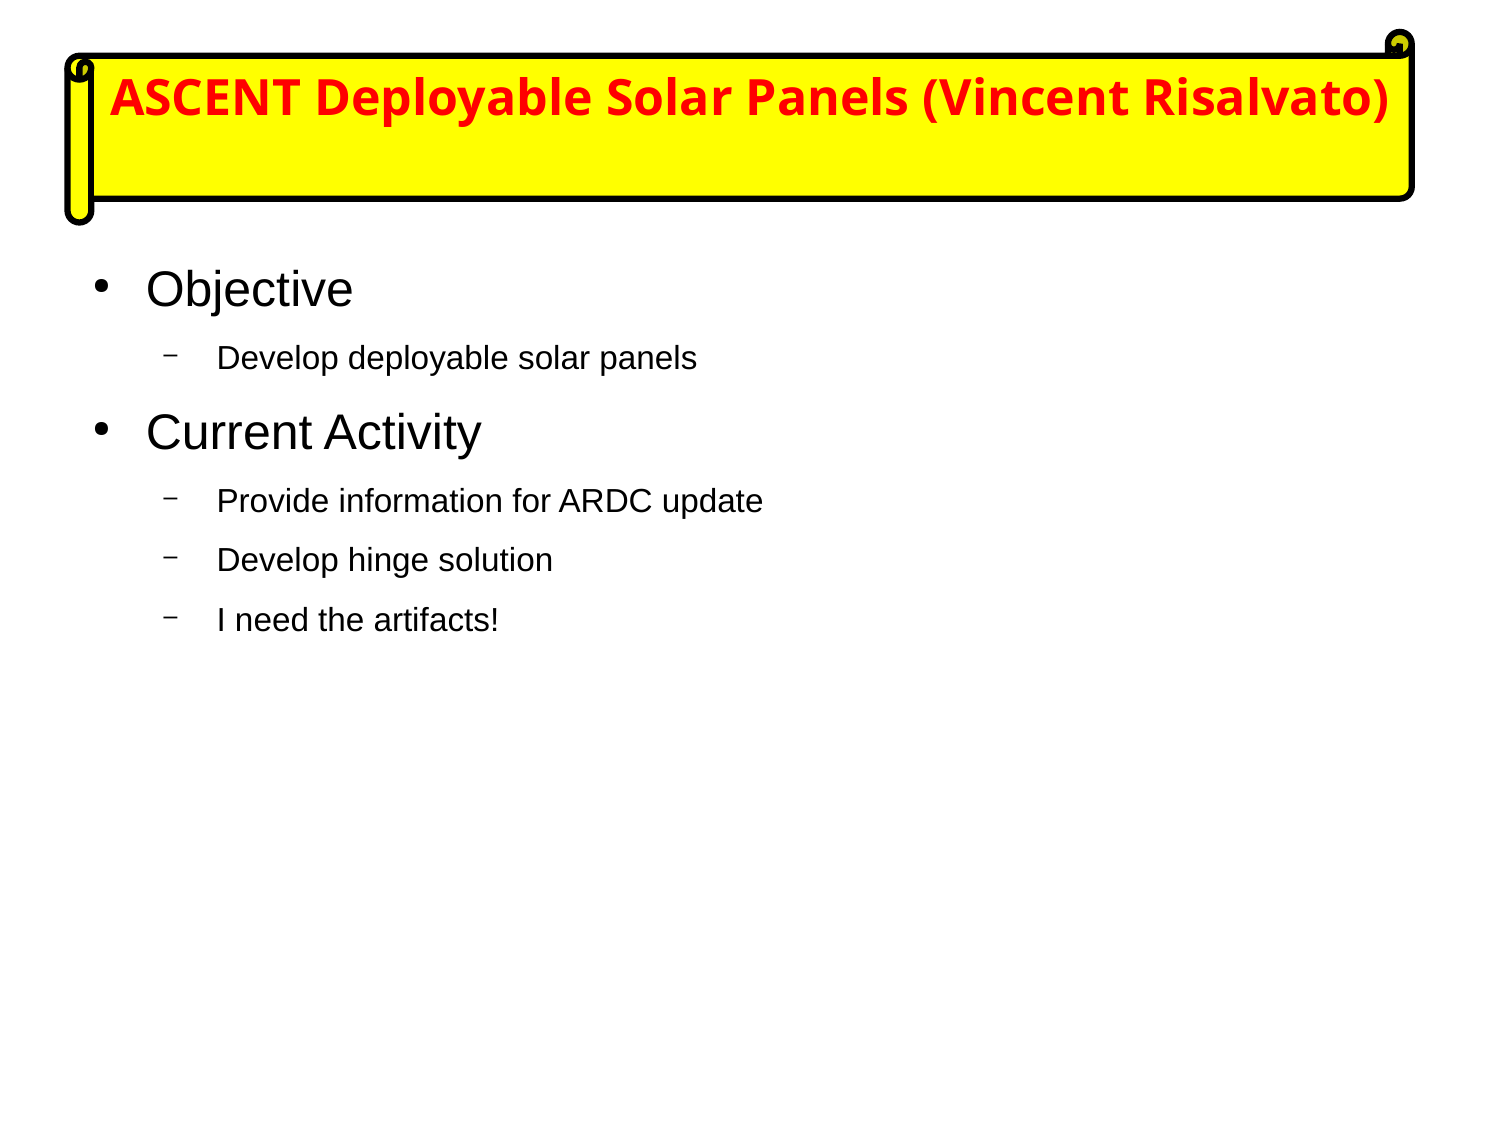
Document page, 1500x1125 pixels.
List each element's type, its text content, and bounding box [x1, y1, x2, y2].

list Objective Develop deployable solar panels Current Activity Provide information for ARDC update Develop hinge solution I need the artifacts! [75, 263, 1425, 916]
text_box ASCENT Deployable Solar Panels (Vincent Risalvato) [0, 58, 1500, 134]
text_box [72, 31, 1412, 58]
text_box [67, 134, 1412, 223]
